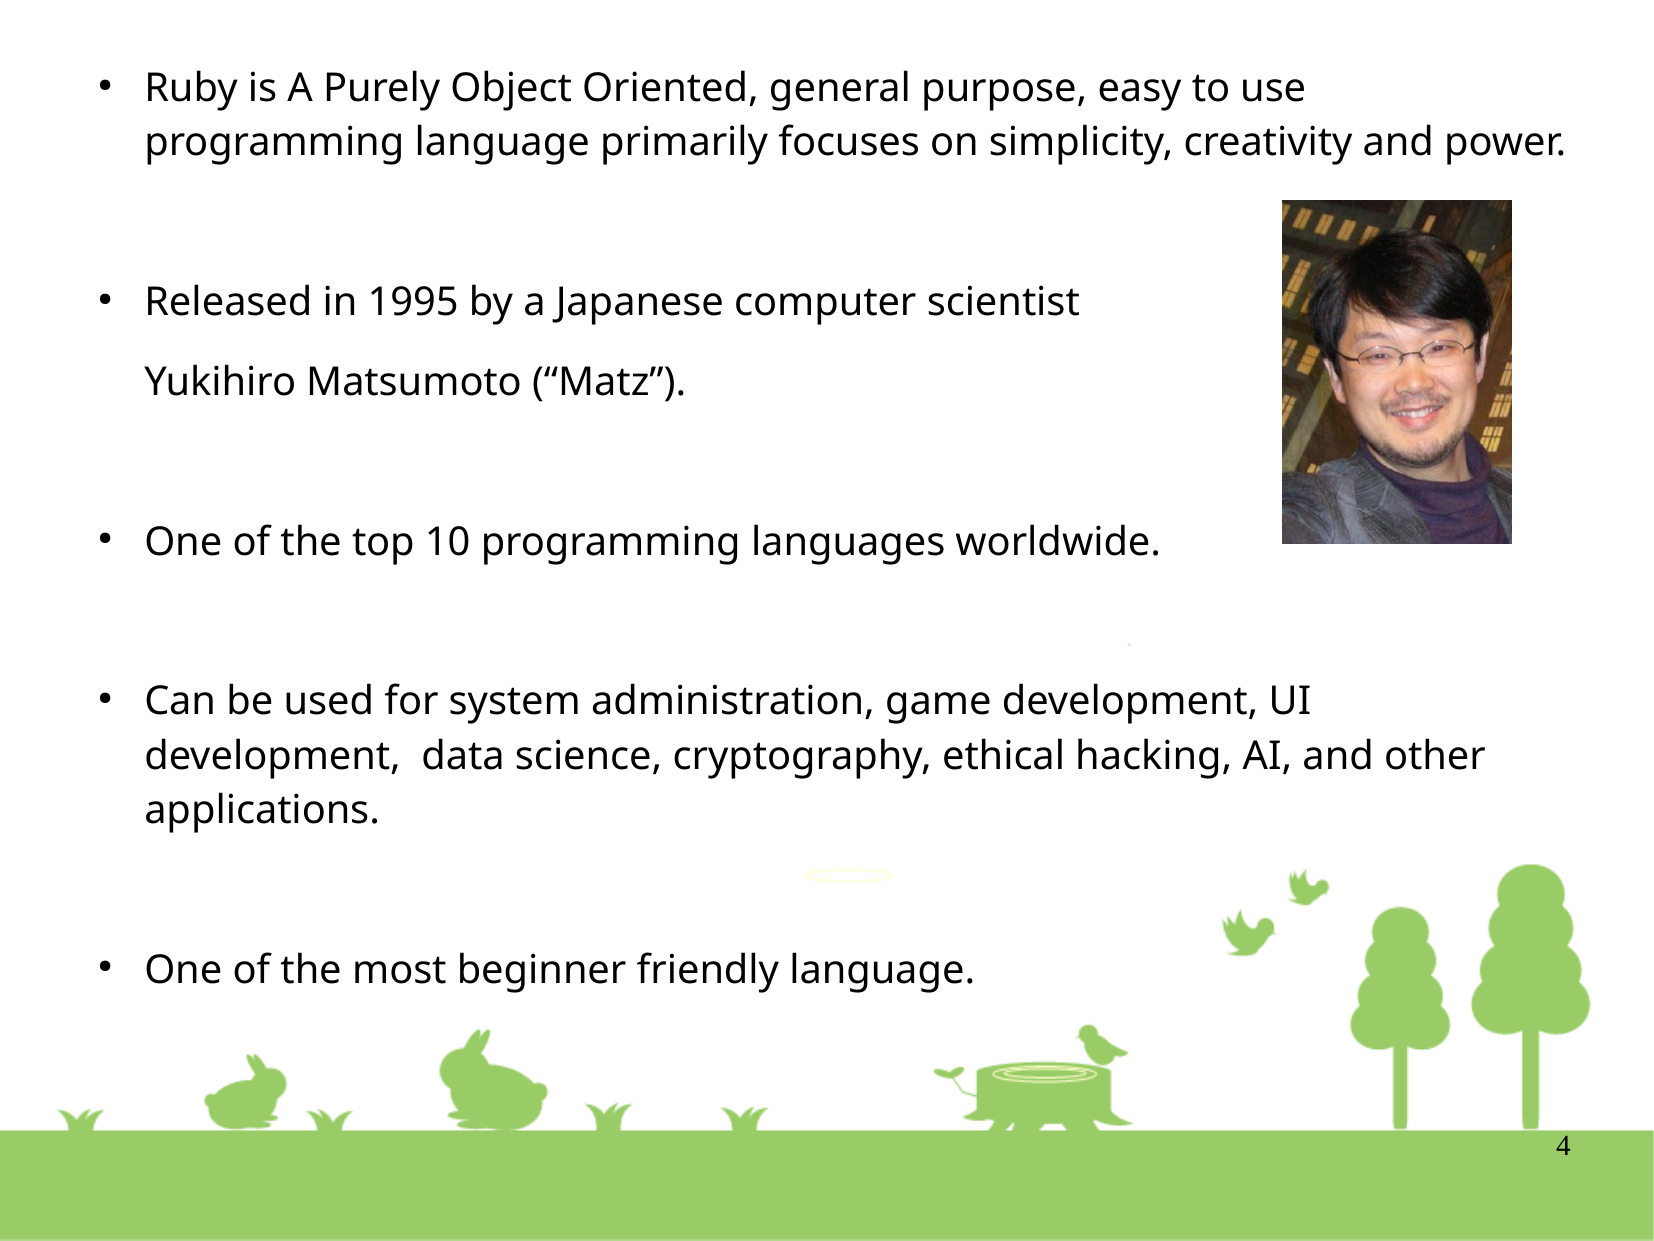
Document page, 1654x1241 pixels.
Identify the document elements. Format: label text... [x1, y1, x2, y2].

list Ruby is A Purely Object Oriented, general purpose, easy to use programming language primarily focuses on simplicity, creativity and power. Released in 1995 by a Japanese computer scientist Yukihiro Matsumoto (“Matz”). One of the top 10 programming languages worldwide. Can be used for system administration, game development, UI development, data science, cryptography, ethical hacking, AI, and other applications. One of the most beginner friendly language. [82, 59, 1571, 1010]
picture [0, 0, 1654, 1241]
